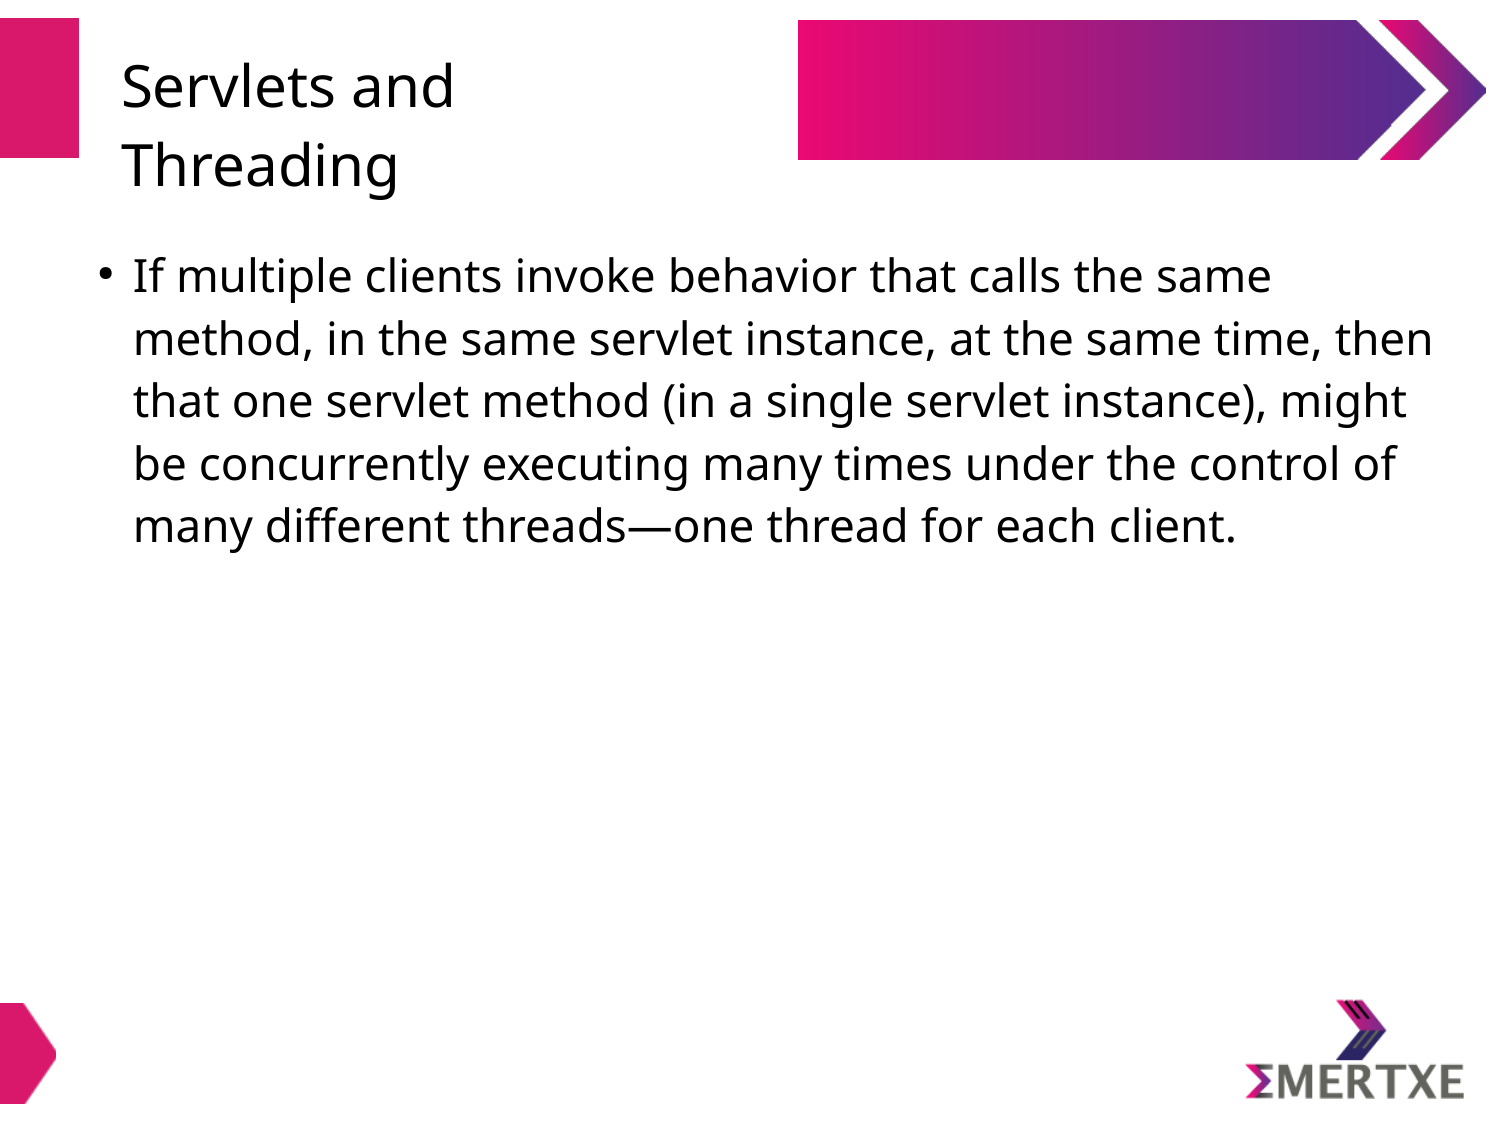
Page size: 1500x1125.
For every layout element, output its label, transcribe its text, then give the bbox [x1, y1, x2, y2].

picture [1245, 996, 1465, 1099]
text_box If multiple clients invoke behavior that calls the same method, in the same servlet instance, at the same time, then that one servlet method (in a single servlet instance), might be concurrently executing many times under the control of many different threads—one thread for each client. [82, 236, 1477, 573]
picture [798, 20, 1486, 160]
text_box Servlets and Threading [106, 37, 733, 189]
